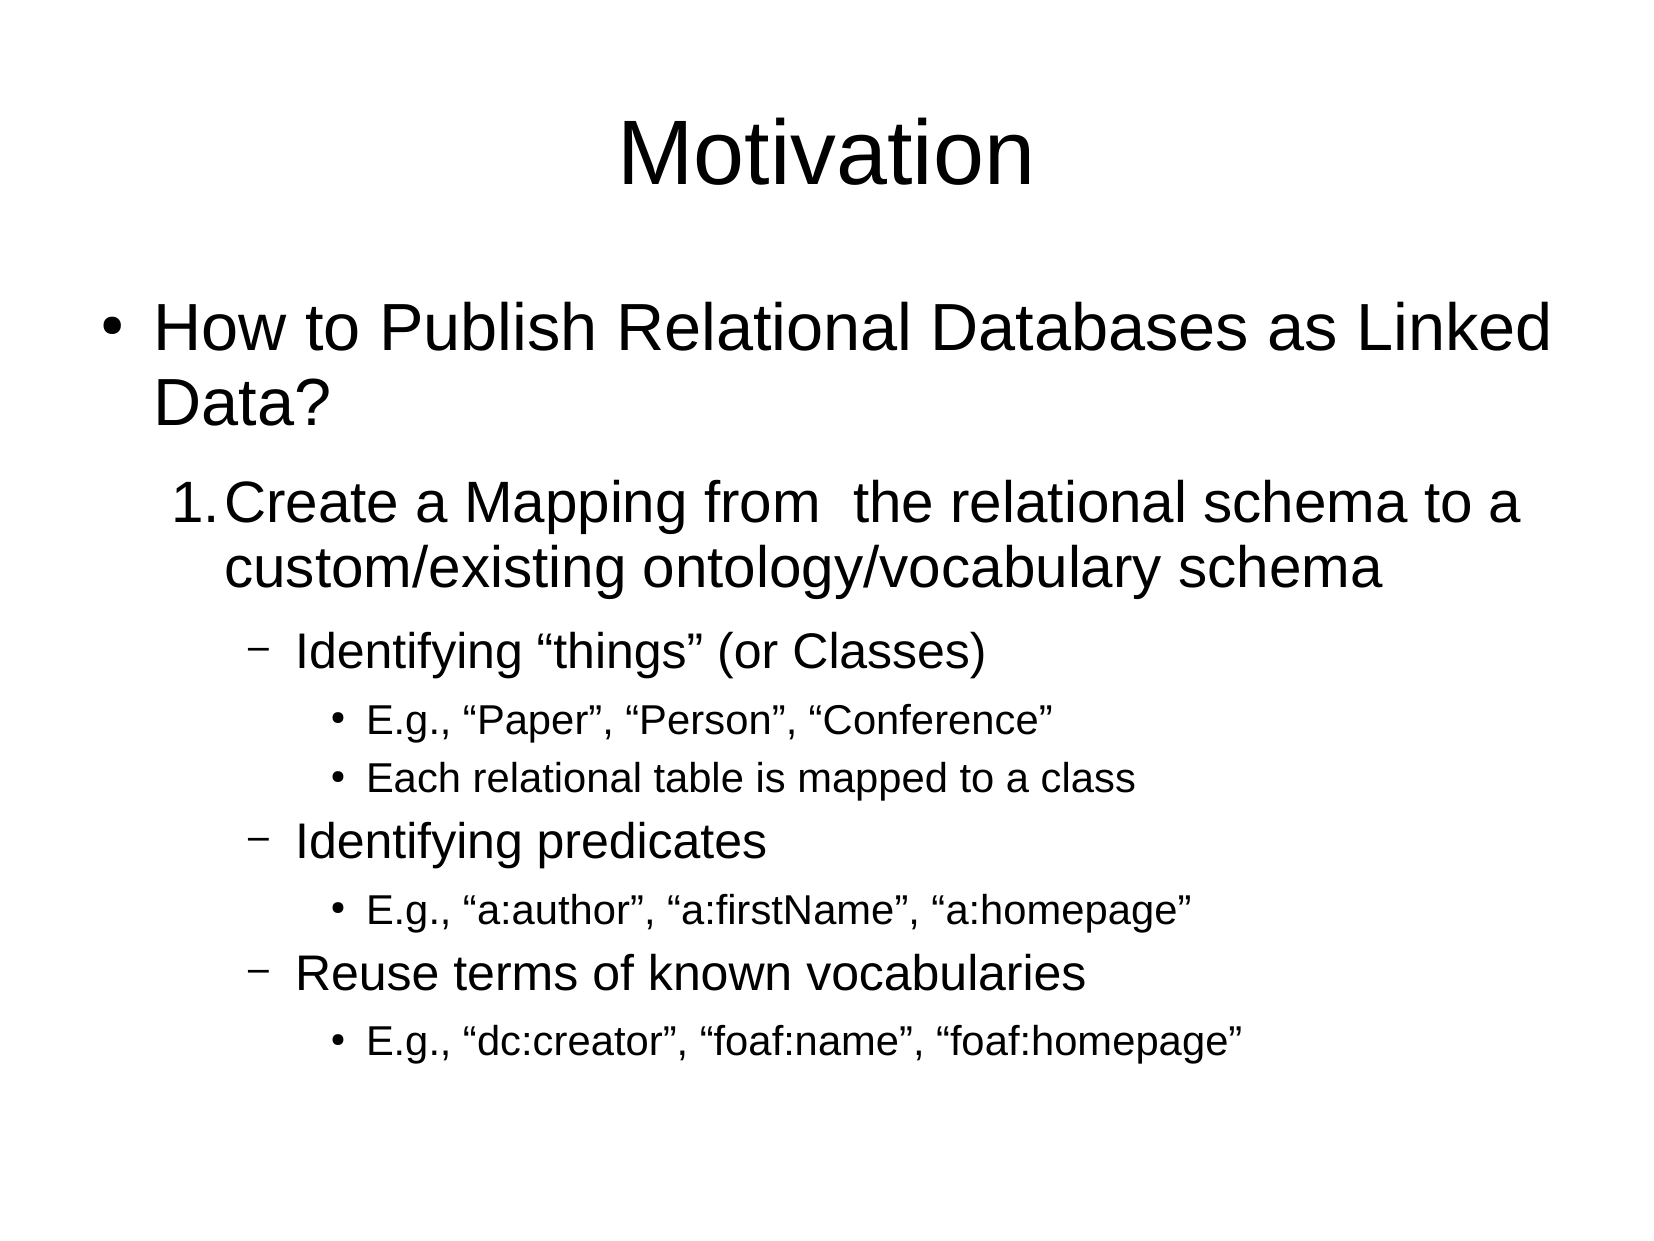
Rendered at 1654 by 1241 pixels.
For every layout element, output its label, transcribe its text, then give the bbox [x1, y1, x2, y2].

title Motivation [82, 56, 1571, 250]
list How to Publish Relational Databases as Linked Data? Create a Mapping from the relational schema to a custom/existing ontology/vocabulary schema Identifying “things” (or Classes) E.g., “Paper”, “Person”, “Conference” Each relational table is mapped to a class Identifying predicates E.g., “a:author”, “a:firstName”, “a:homepage” Reuse terms of known vocabularies E.g., “dc:creator”, “foaf:name”, “foaf:homepage” [82, 290, 1571, 1094]
